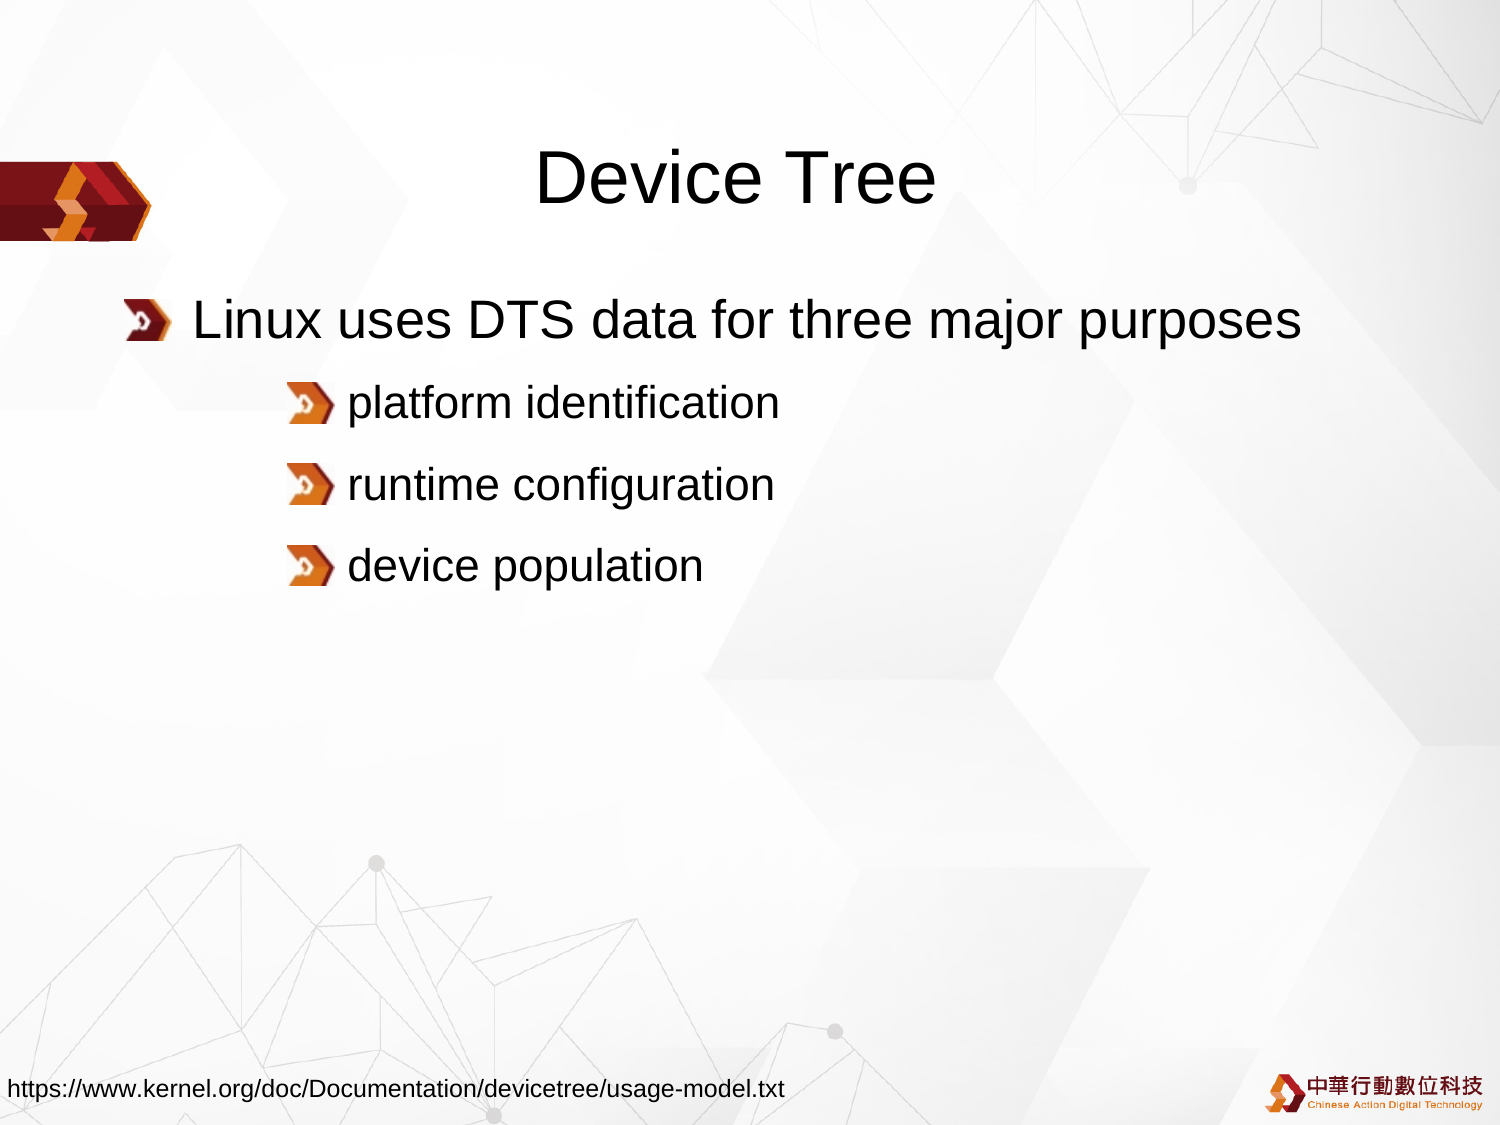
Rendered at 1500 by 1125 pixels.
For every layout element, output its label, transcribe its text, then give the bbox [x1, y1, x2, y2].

picture [0, 0, 1500, 1125]
list Linux uses DTS data for three major purposes platform identification runtime configuration device population [107, 290, 1425, 943]
text_box https://www.kernel.org/doc/Documentation/devicetree/usage-model.txt [0, 1065, 1186, 1125]
title Device Tree [107, 101, 1367, 255]
